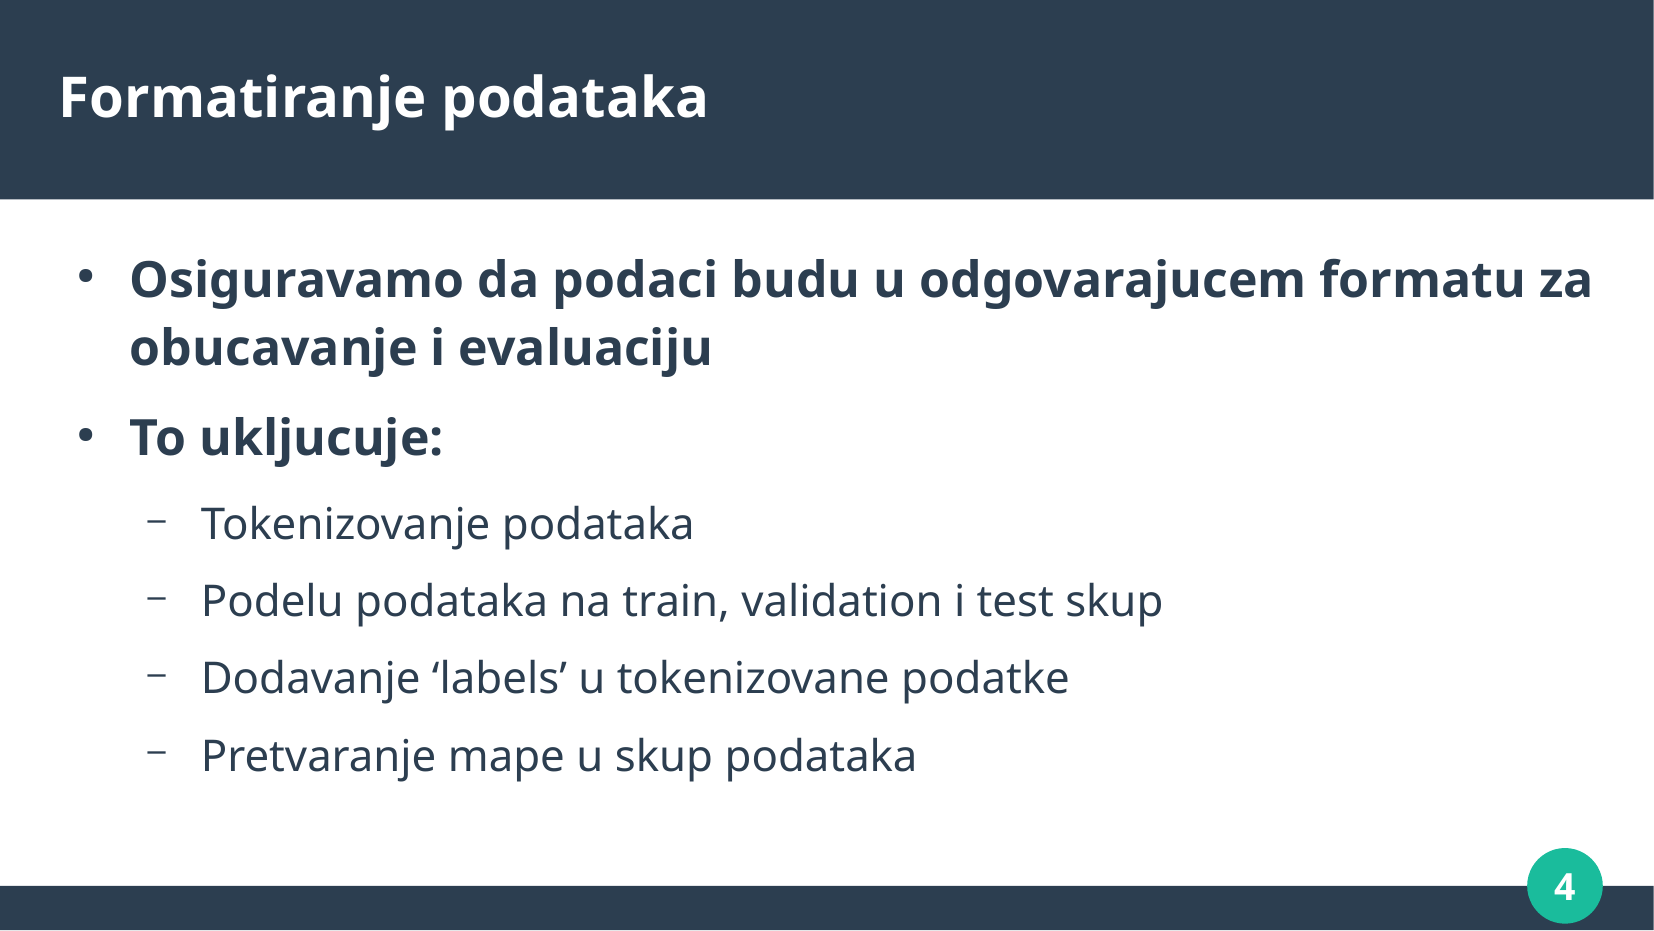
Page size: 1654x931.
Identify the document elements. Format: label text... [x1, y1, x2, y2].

list Osiguravamo da podaci budu u odgovarajucem formatu za obucavanje i evaluaciju To ukljucuje: Tokenizovanje podataka Podelu podataka na train, validation i test skup Dodavanje ‘labels’ u tokenizovane podatke Pretvaranje mape u skup podataka [59, 243, 1595, 864]
title Formatiranje podataka [59, 37, 1595, 155]
